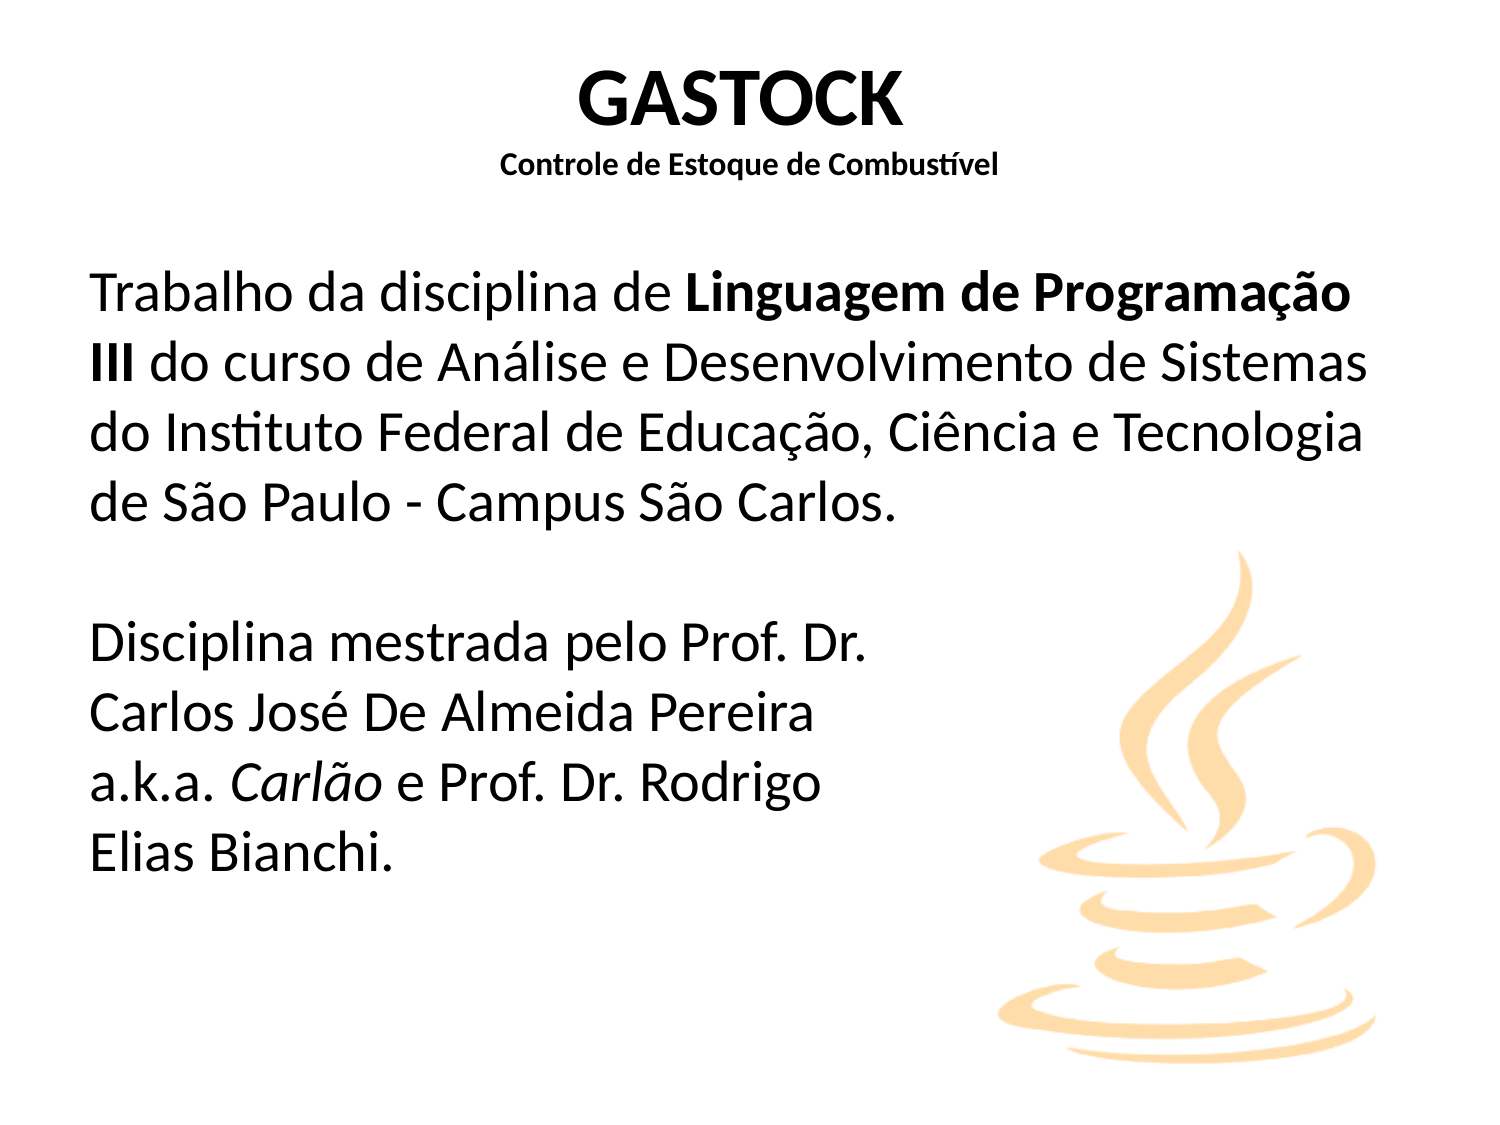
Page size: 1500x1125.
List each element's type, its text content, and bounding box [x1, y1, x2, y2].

text_box GASTOCK Controle de Estoque de Combustível [0, 35, 1500, 190]
picture [854, 527, 1500, 1079]
text_box Trabalho da disciplina de Linguagem de Programação III do curso de Análise e Desenvolvimento de Sistemas do Instituto Federal de Educação, Ciência e Tecnologia de São Paulo - Campus São Carlos. Disciplina mestrada pelo Prof. Dr. Carlos José De Almeida Pereira a.k.a. Carlão e Prof. Dr. Rodrigo Elias Bianchi. [0, 246, 1442, 891]
